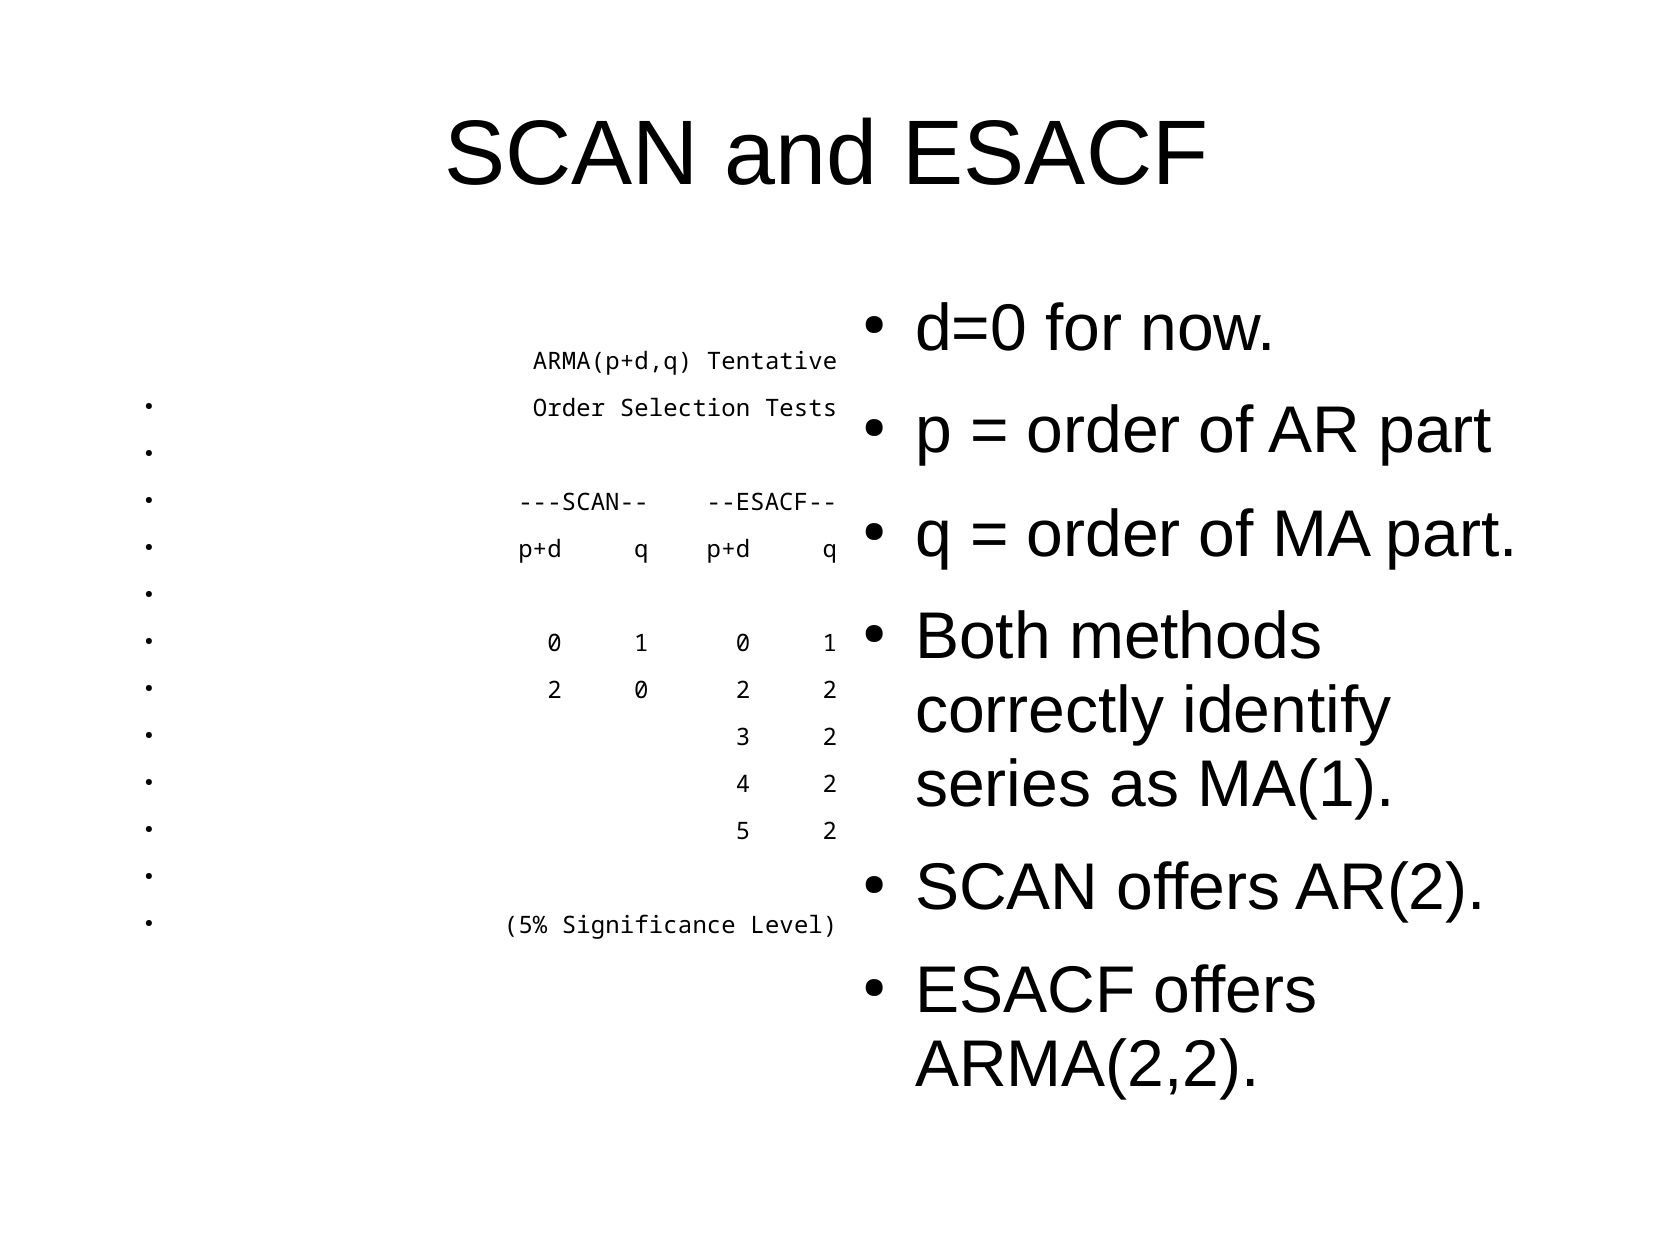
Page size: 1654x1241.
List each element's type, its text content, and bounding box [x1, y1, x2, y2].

list ARMA(p+d,q) Tentative Order Selection Tests ---SCAN-- --ESACF-- p+d q p+d q 0 1 0 1 2 0 2 2 3 2 4 2 5 2 (5% Significance Level) [136, 344, 863, 1163]
list d=0 for now. p = order of AR part q = order of MA part. Both methods correctly identify series as MA(1). SCAN offers AR(2). ESACF offers ARMA(2,2). [845, 290, 1572, 1109]
title SCAN and ESACF [82, 56, 1571, 250]
